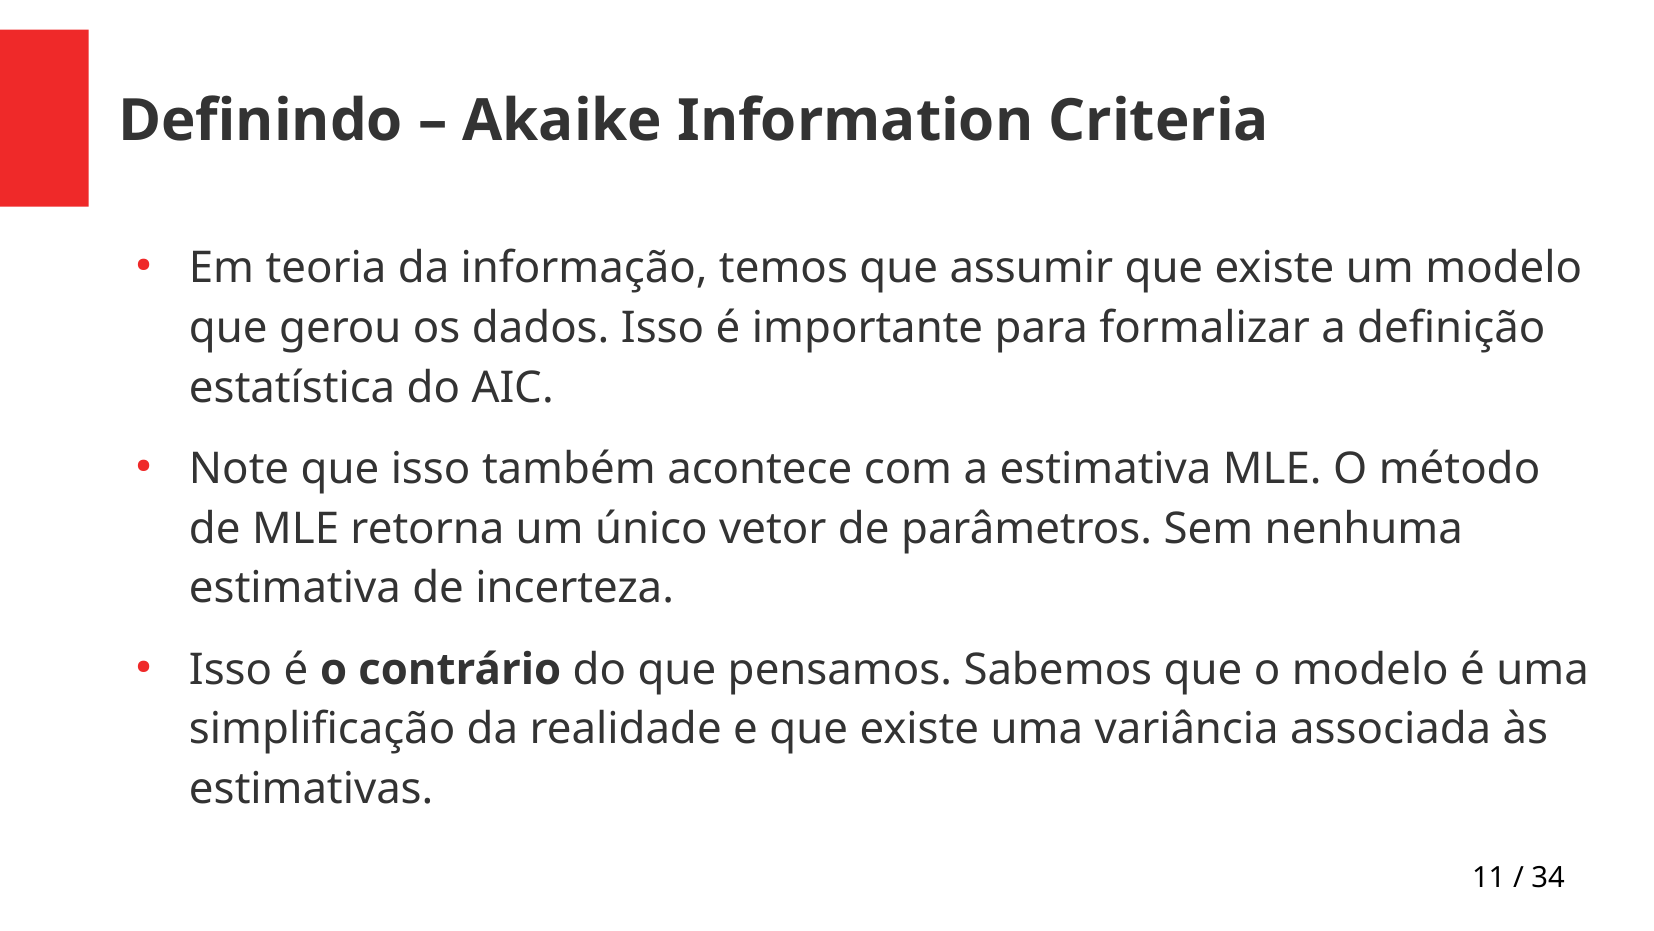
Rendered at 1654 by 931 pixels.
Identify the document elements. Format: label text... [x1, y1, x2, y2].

title Definindo – Akaike Information Criteria [118, 29, 1595, 207]
list Em teoria da informação, temos que assumir que existe um modelo que gerou os dados. Isso é importante para formalizar a definição estatística do AIC. Note que isso também acontece com a estimativa MLE. O método de MLE retorna um único vetor de parâmetros. Sem nenhuma estimativa de incerteza. Isso é o contrário do que pensamos. Sabemos que o modelo é uma simplificação da realidade e que existe uma variância associada às estimativas. [118, 236, 1595, 798]
